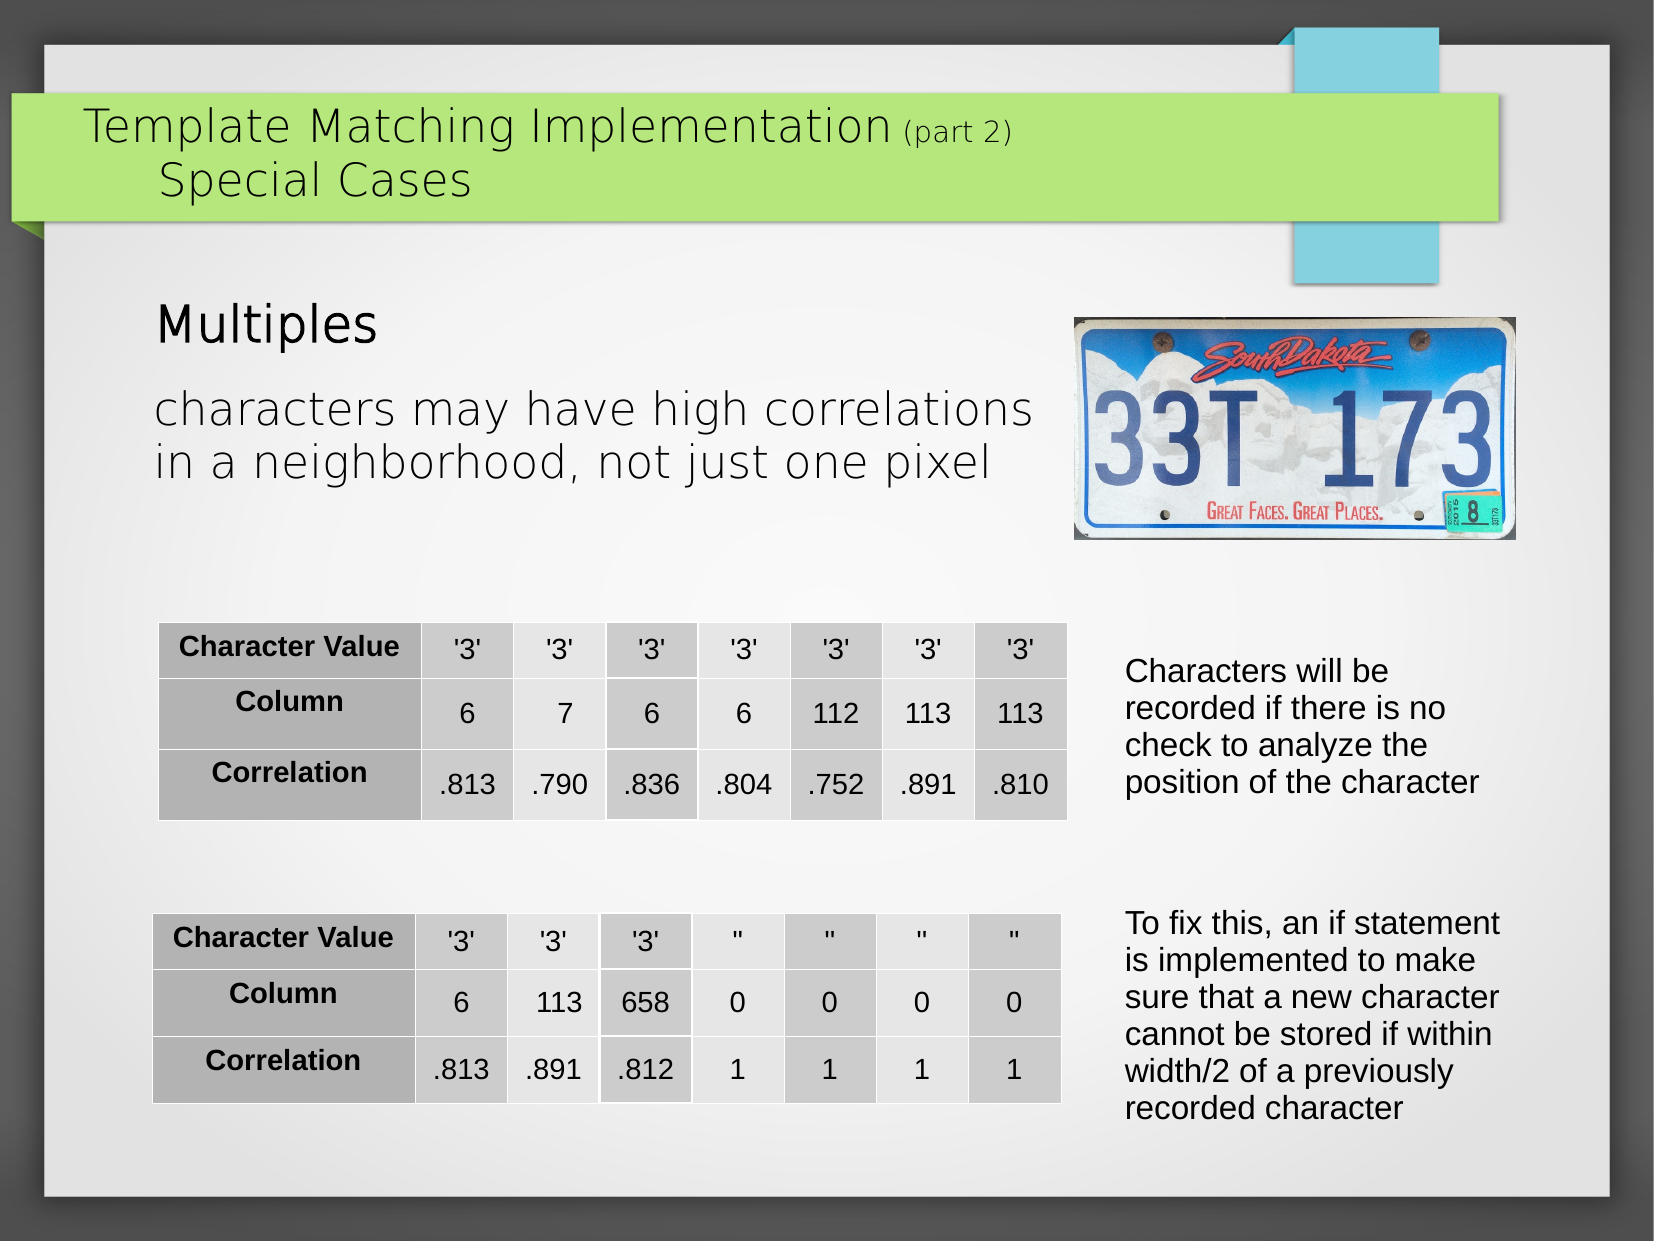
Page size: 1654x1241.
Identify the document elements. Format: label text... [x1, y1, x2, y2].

table_cell .891 [883, 750, 974, 820]
table_cell 0 [877, 970, 968, 1036]
table_cell 113 [975, 679, 1067, 749]
table_cell 0 [785, 970, 876, 1036]
picture [0, 0, 1654, 1241]
table_cell 6 [699, 679, 790, 749]
table_cell .810 [975, 750, 1067, 820]
table_cell 6 [416, 970, 507, 1036]
table_cell .836 [607, 750, 697, 819]
table_cell Column [153, 970, 415, 1036]
table_cell .891 [508, 1037, 598, 1103]
table_cell Column [159, 679, 421, 749]
table_cell 6 [607, 679, 697, 748]
table_header '' [877, 914, 968, 969]
table_header '3' [416, 914, 507, 969]
table_header '' [969, 914, 1061, 969]
table_cell 113 [508, 970, 598, 1036]
table_cell 1 [969, 1037, 1061, 1103]
table_header '3' [975, 623, 1067, 678]
table_cell 6 [422, 679, 513, 749]
table_header '3' [607, 623, 697, 677]
table_header Character Value [159, 623, 421, 678]
table_header '3' [699, 623, 790, 678]
table_cell 0 [969, 970, 1061, 1036]
table_header '3' [508, 914, 598, 969]
table_cell 0 [693, 970, 784, 1036]
table_header '' [693, 914, 784, 969]
table_cell 1 [785, 1037, 876, 1103]
title Template Matching Implementation (part 2) Special Cases [82, 94, 1264, 213]
table_header '3' [422, 623, 513, 678]
text_box Characters will be recorded if there is no check to analyze the position of the character To fix this, an if statement is implemented to make sure that a new character cannot be stored if within width/2 of a previously recorded character [1110, 645, 1531, 1135]
table_cell .813 [422, 750, 513, 820]
table_header '3' [514, 623, 605, 678]
table_cell .813 [416, 1037, 507, 1103]
table_cell Correlation [159, 750, 421, 820]
table_header '3' [601, 914, 691, 968]
table_cell 113 [883, 679, 974, 749]
table_cell 1 [693, 1037, 784, 1103]
table_cell 7 [514, 679, 605, 749]
table_header '3' [791, 623, 882, 678]
table_header '' [785, 914, 876, 969]
table_cell Correlation [153, 1037, 415, 1103]
list Multiples characters may have high correlations in a neighborhood, not just one pixel [82, 295, 1571, 1015]
table_header Character Value [153, 914, 415, 969]
table_cell .790 [514, 750, 605, 820]
table_header '3' [883, 623, 974, 678]
table_cell 1 [877, 1037, 968, 1103]
table_cell .752 [791, 750, 882, 820]
table_cell 112 [791, 679, 882, 749]
table_cell .804 [699, 750, 790, 820]
table_cell .812 [601, 1037, 691, 1102]
table_cell 658 [601, 970, 691, 1035]
